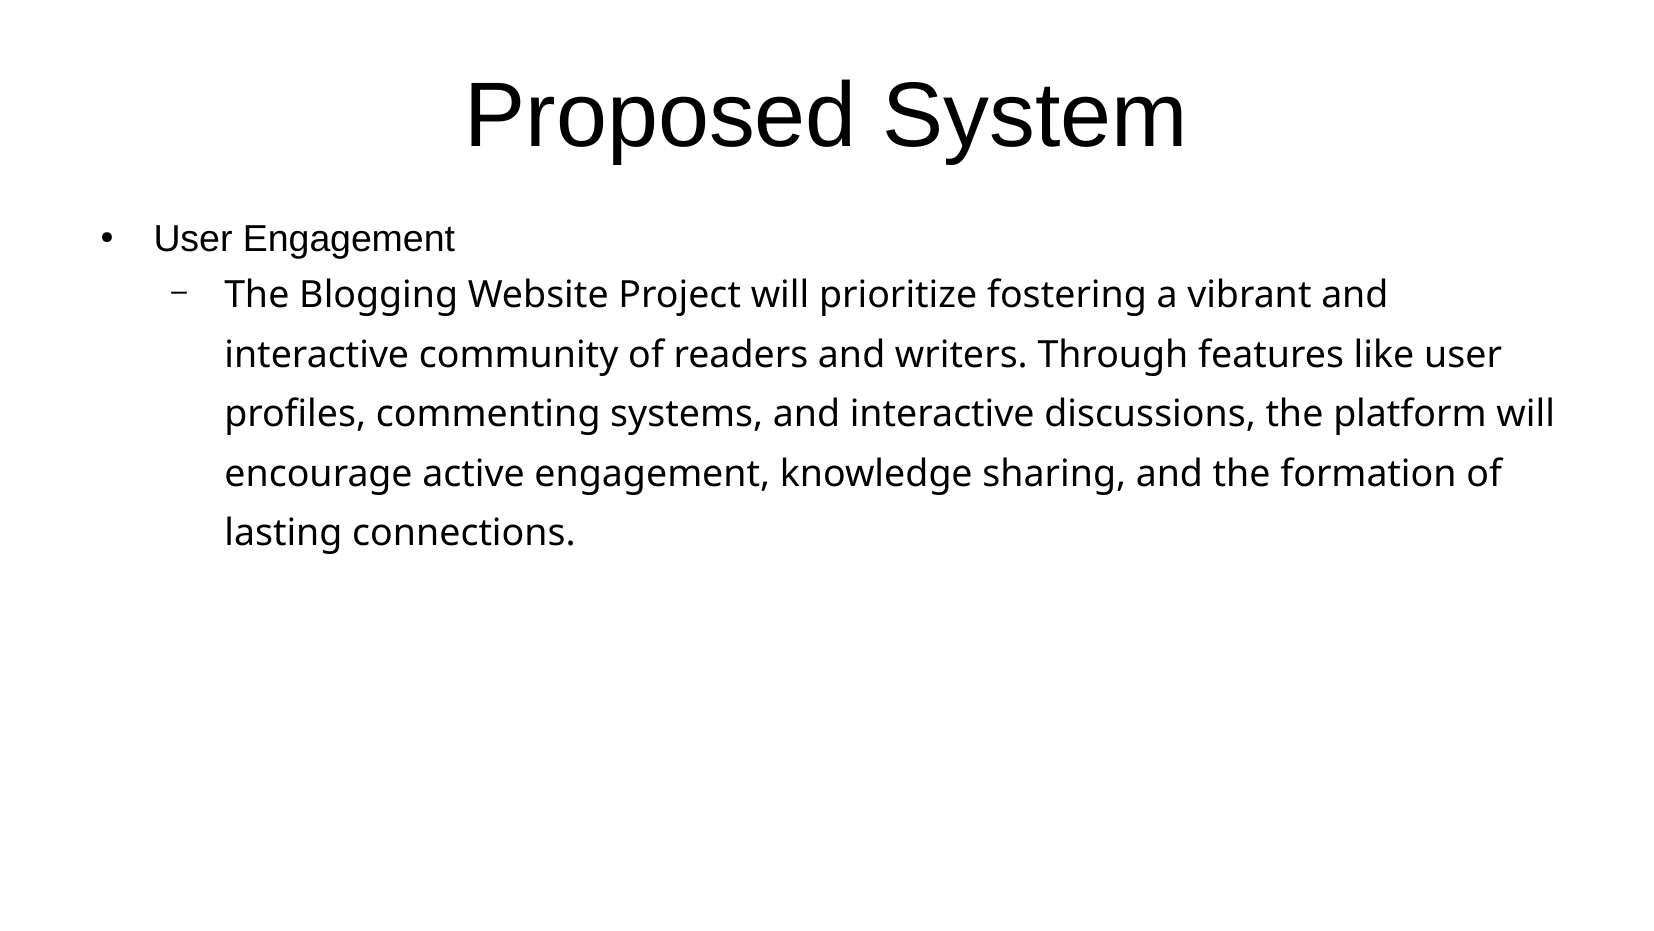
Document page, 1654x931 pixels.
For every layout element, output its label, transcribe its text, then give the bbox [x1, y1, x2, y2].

title Proposed System [82, 37, 1571, 193]
list User Engagement The Blogging Website Project will prioritize fostering a vibrant and interactive community of readers and writers. Through features like user profiles, commenting systems, and interactive discussions, the platform will encourage active engagement, knowledge sharing, and the formation of lasting connections. [82, 217, 1571, 758]
